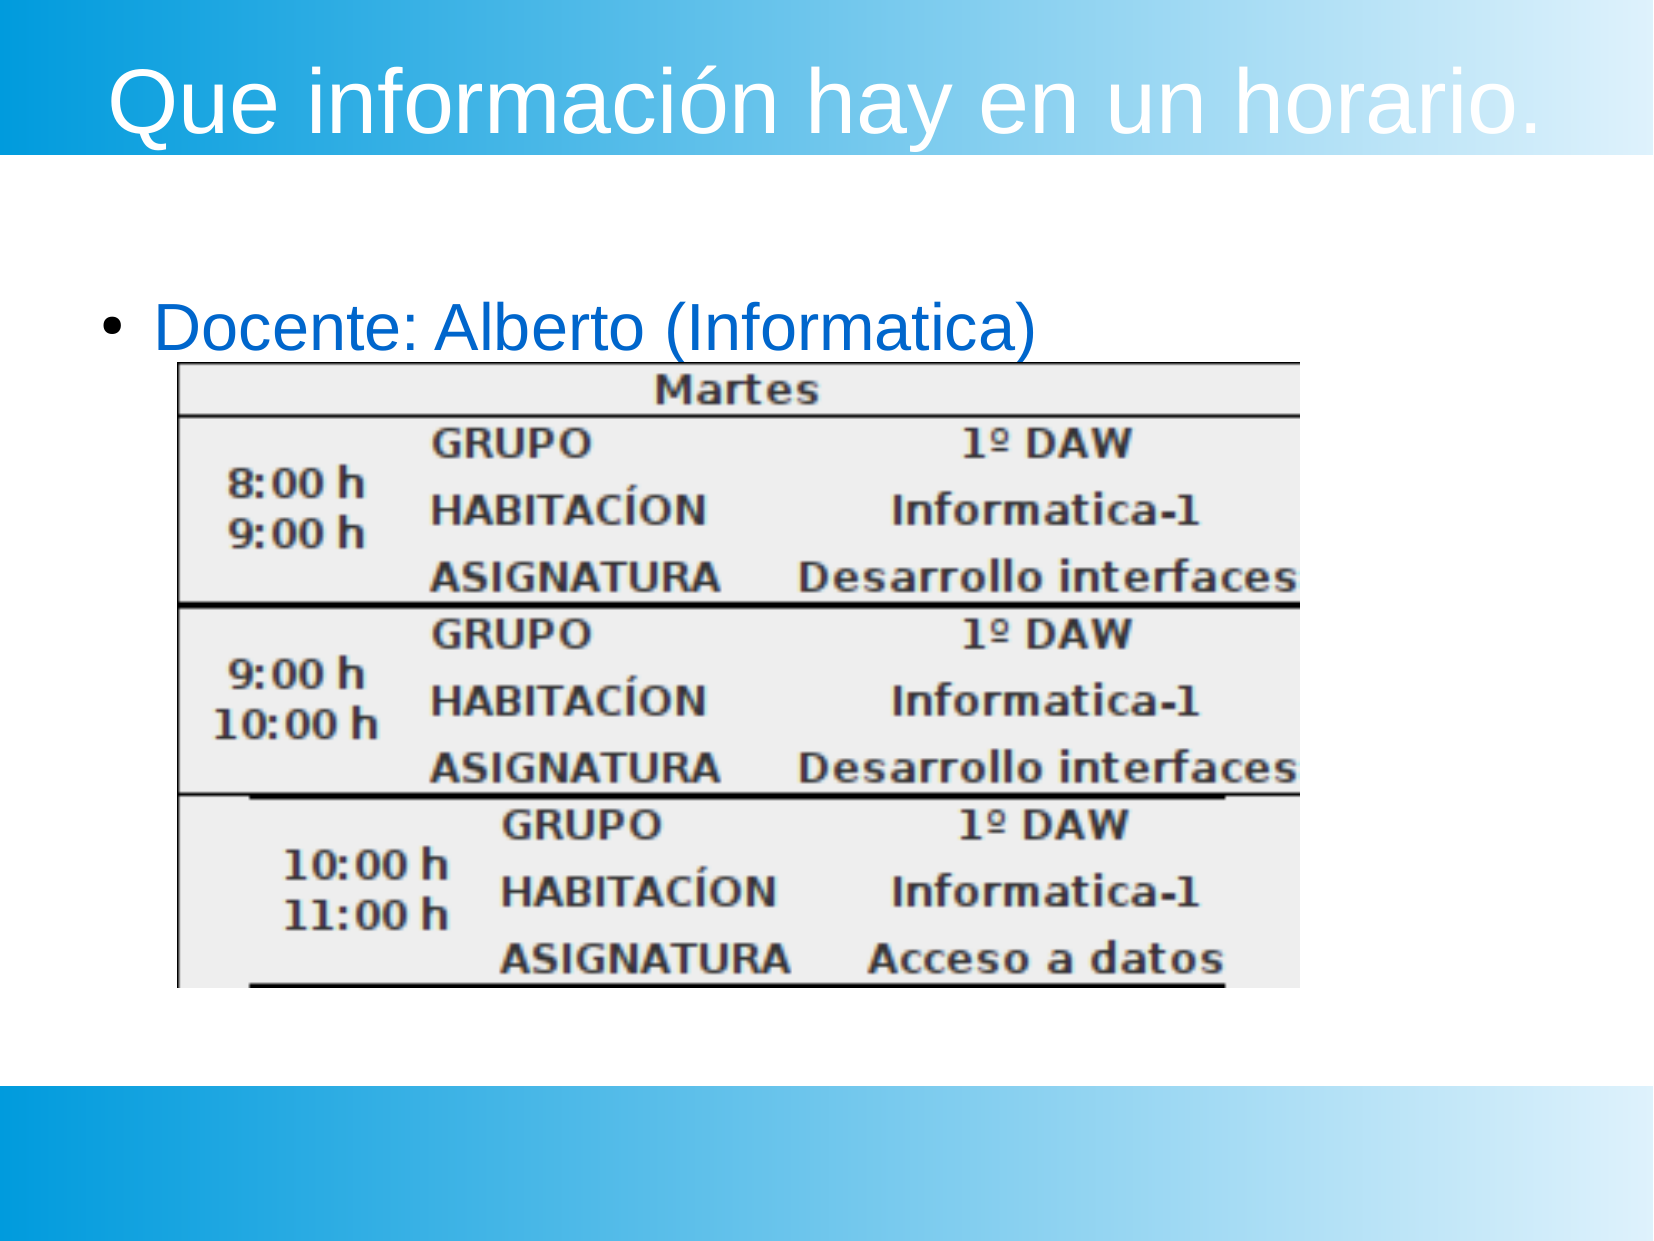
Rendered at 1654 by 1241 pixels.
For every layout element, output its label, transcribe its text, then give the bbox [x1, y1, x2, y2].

title Que información hay en un horario. [82, 49, 1571, 155]
picture [177, 362, 1300, 988]
list Docente: Alberto (Informatica) [82, 290, 1571, 1010]
